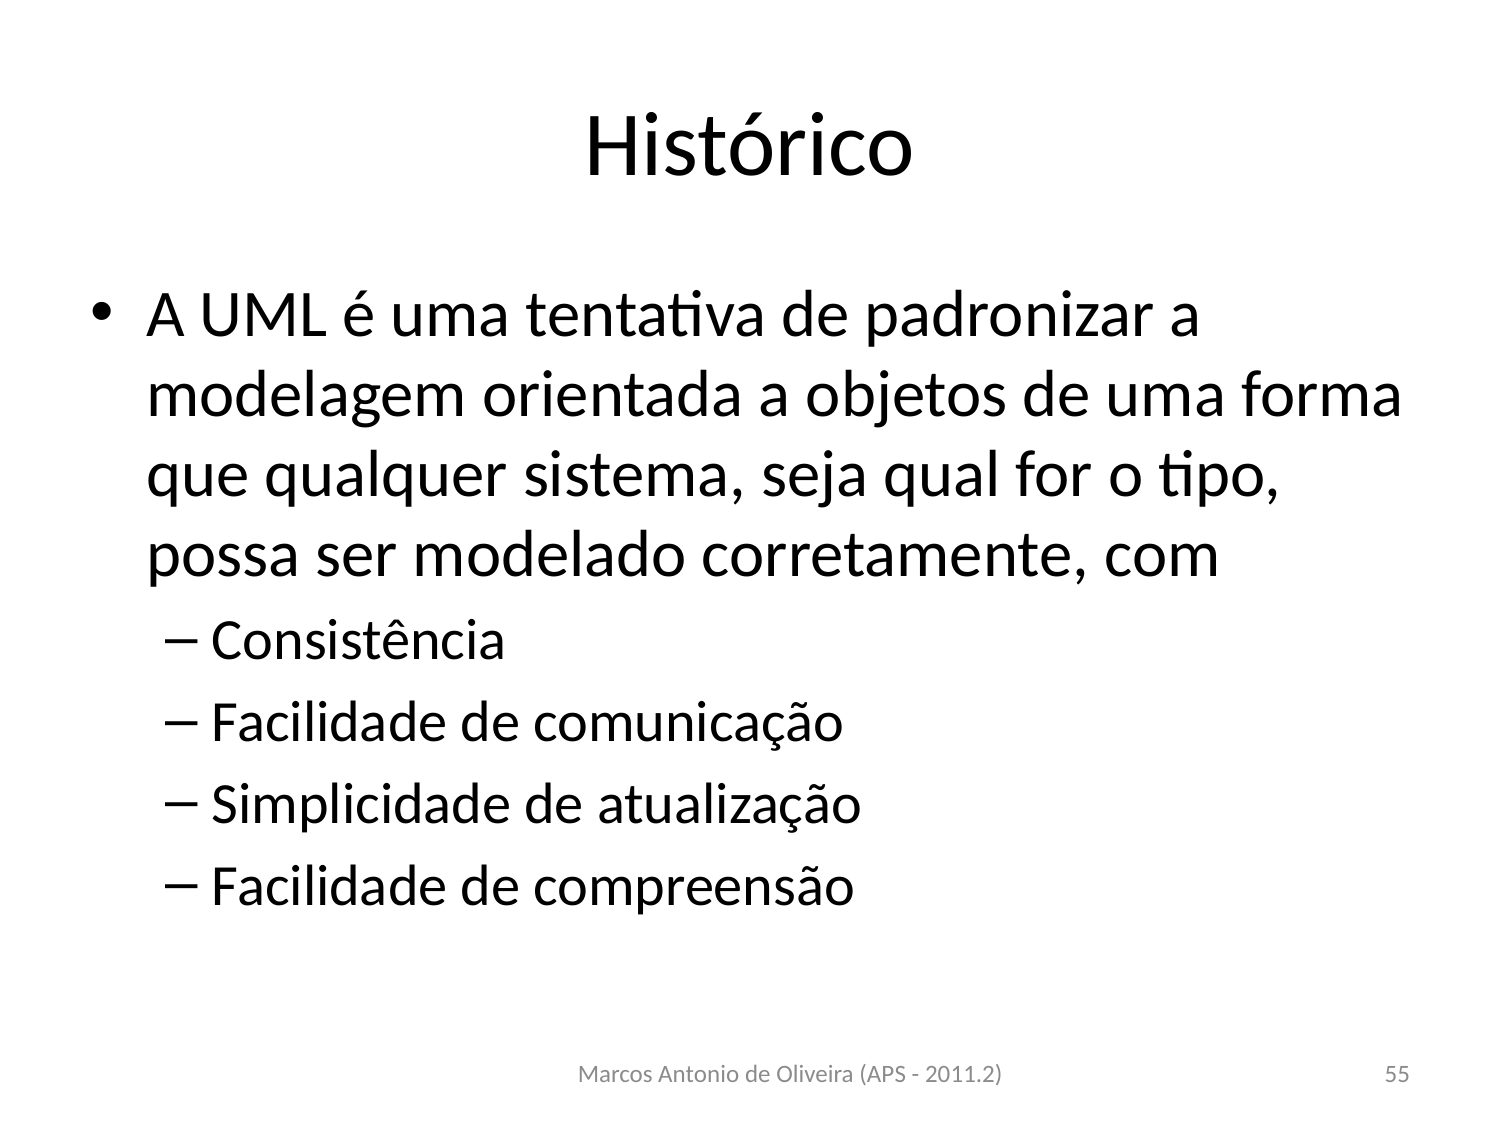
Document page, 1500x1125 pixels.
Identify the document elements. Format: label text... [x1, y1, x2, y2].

title Histórico [75, 45, 1425, 233]
slide_number <número> [1074, 1042, 1425, 1103]
footer Marcos Antonio de Oliveira (APS - 2011.2) [512, 1042, 1069, 1103]
list A UML é uma tentativa de padronizar a modelagem orientada a objetos de uma forma que qualquer sistema, seja qual for o tipo, possa ser modelado corretamente, com Consistência Facilidade de comunicação Simplicidade de atualização Facilidade de compreensão [75, 262, 1425, 1005]
